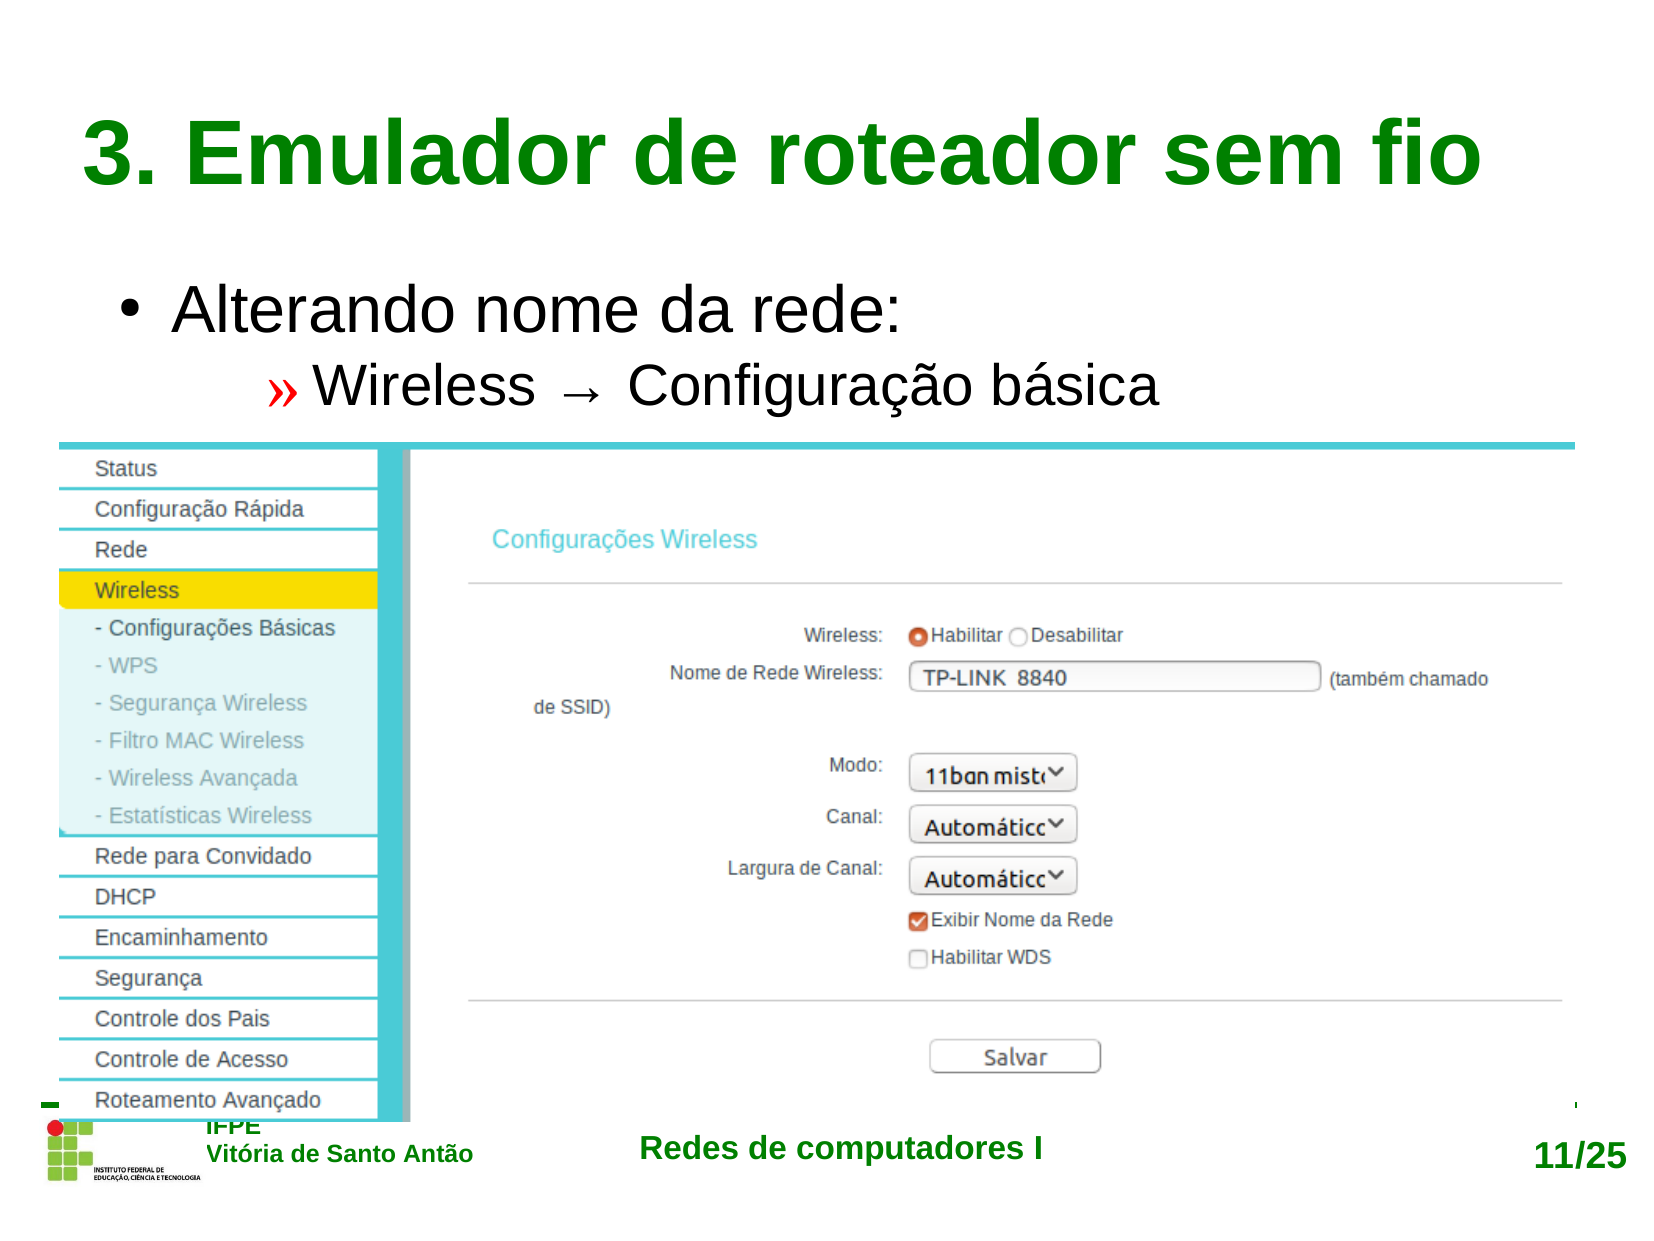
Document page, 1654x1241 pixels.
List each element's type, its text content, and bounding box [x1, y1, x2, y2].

title 3. Emulador de roteador sem fio [82, 49, 1571, 257]
list Alterando nome da rede: Wireless → Configuração básica [82, 272, 1571, 442]
picture [39, 442, 1575, 1191]
